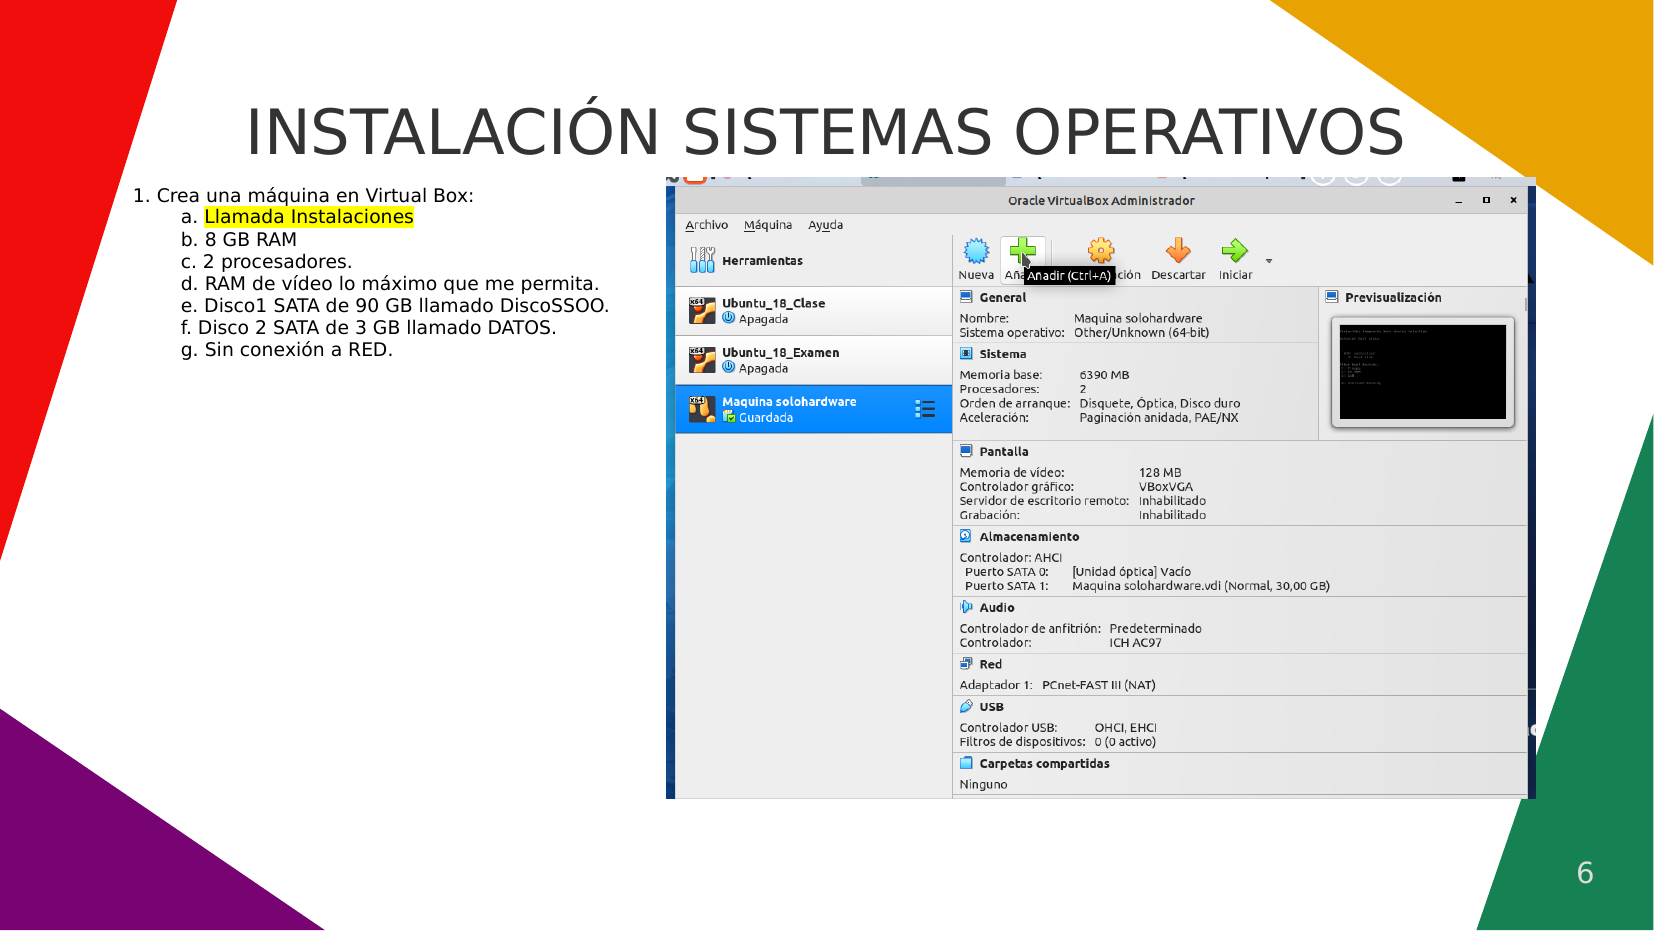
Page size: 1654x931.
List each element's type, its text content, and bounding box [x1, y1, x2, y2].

picture [666, 177, 1536, 799]
text_box 1. Crea una máquina en Virtual Box: a. Llamada Instalaciones b. 8 GB RAM c. 2 procesadores. d. RAM de vídeo lo máximo que me permita. e. Disco1 SATA de 90 GB llamado DiscoSSOO. f. Disco 2 SATA de 3 GB llamado DATOS. g. Sin conexión a RED. [118, 177, 666, 562]
title INSTALACIÓN SISTEMAS OPERATIVOS [118, 59, 1536, 177]
